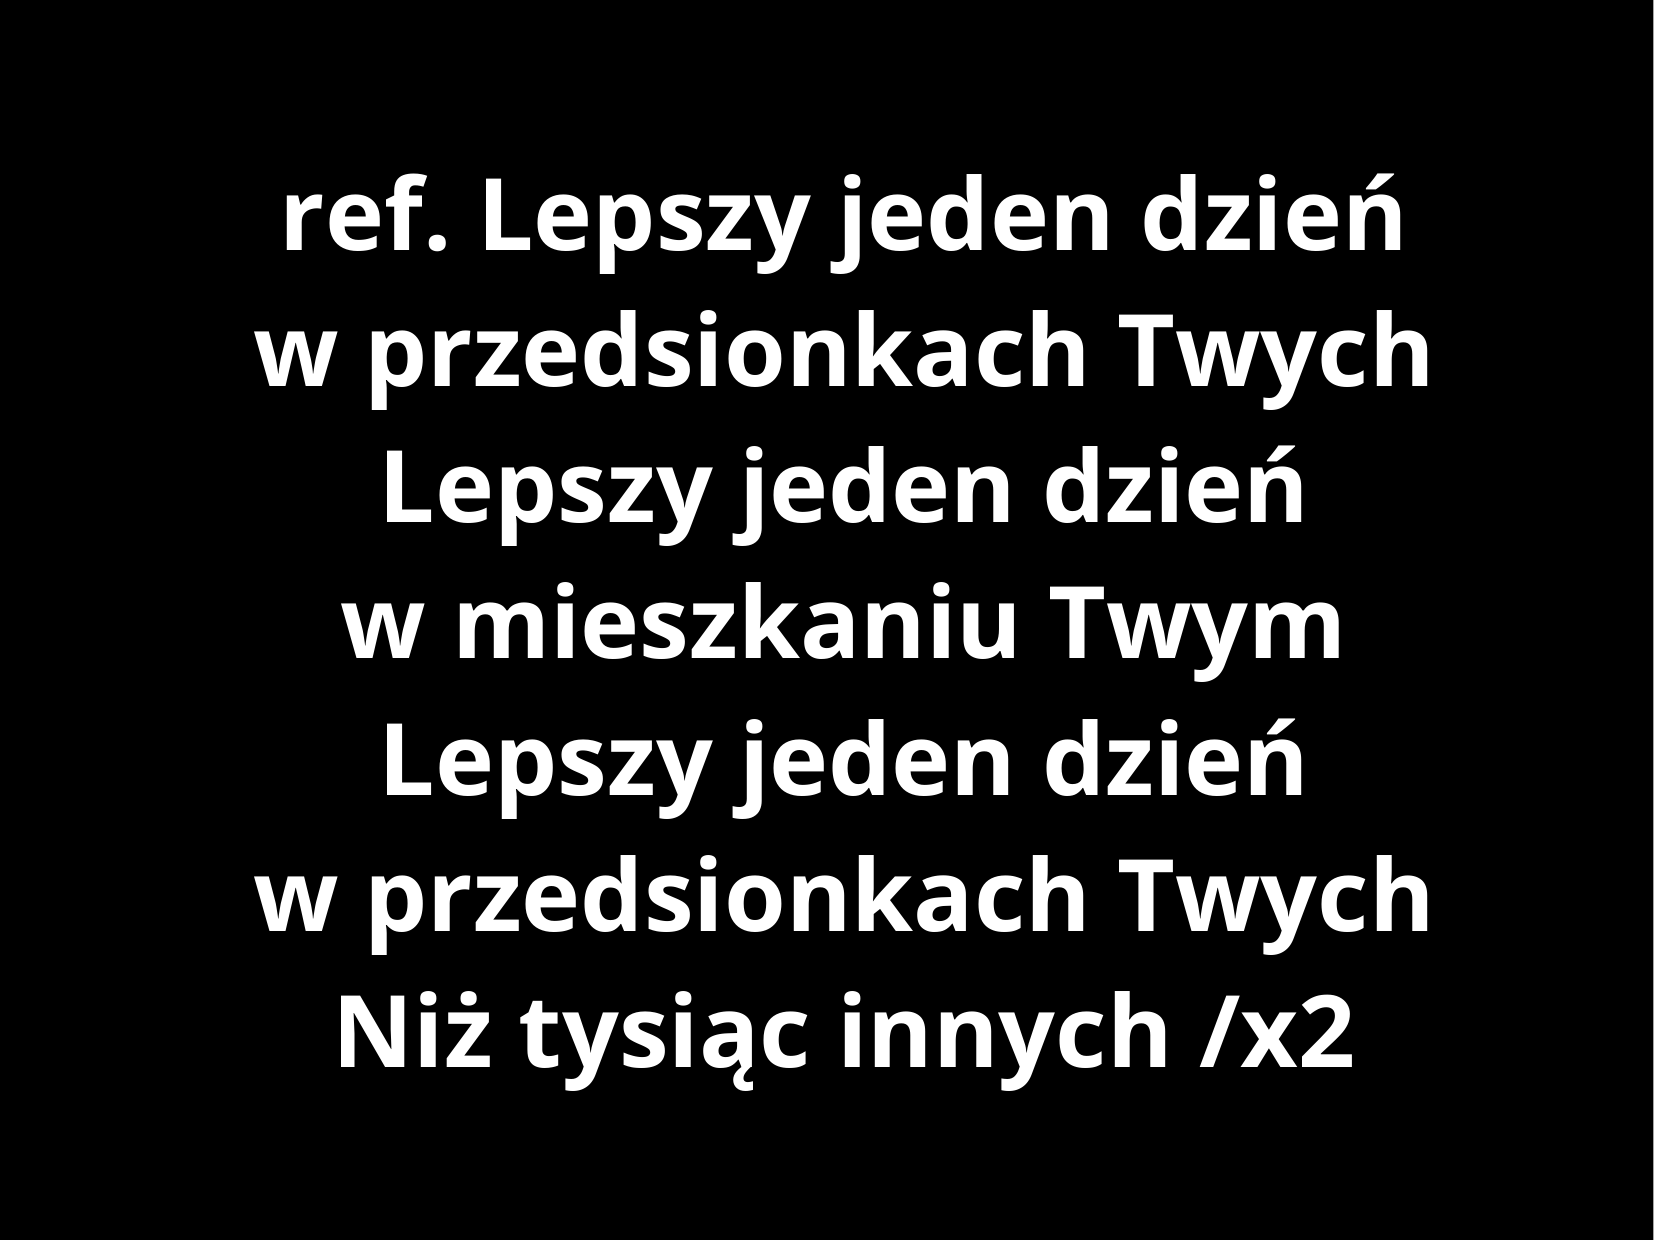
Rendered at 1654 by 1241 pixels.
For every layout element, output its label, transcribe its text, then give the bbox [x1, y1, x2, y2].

subtitle ref. Lepszy jeden dzień w przedsionkach Twych Lepszy jeden dzień w mieszkaniu Twym Lepszy jeden dzień w przedsionkach Twych Niż tysiąc innych /x2 [0, 0, 1654, 1241]
